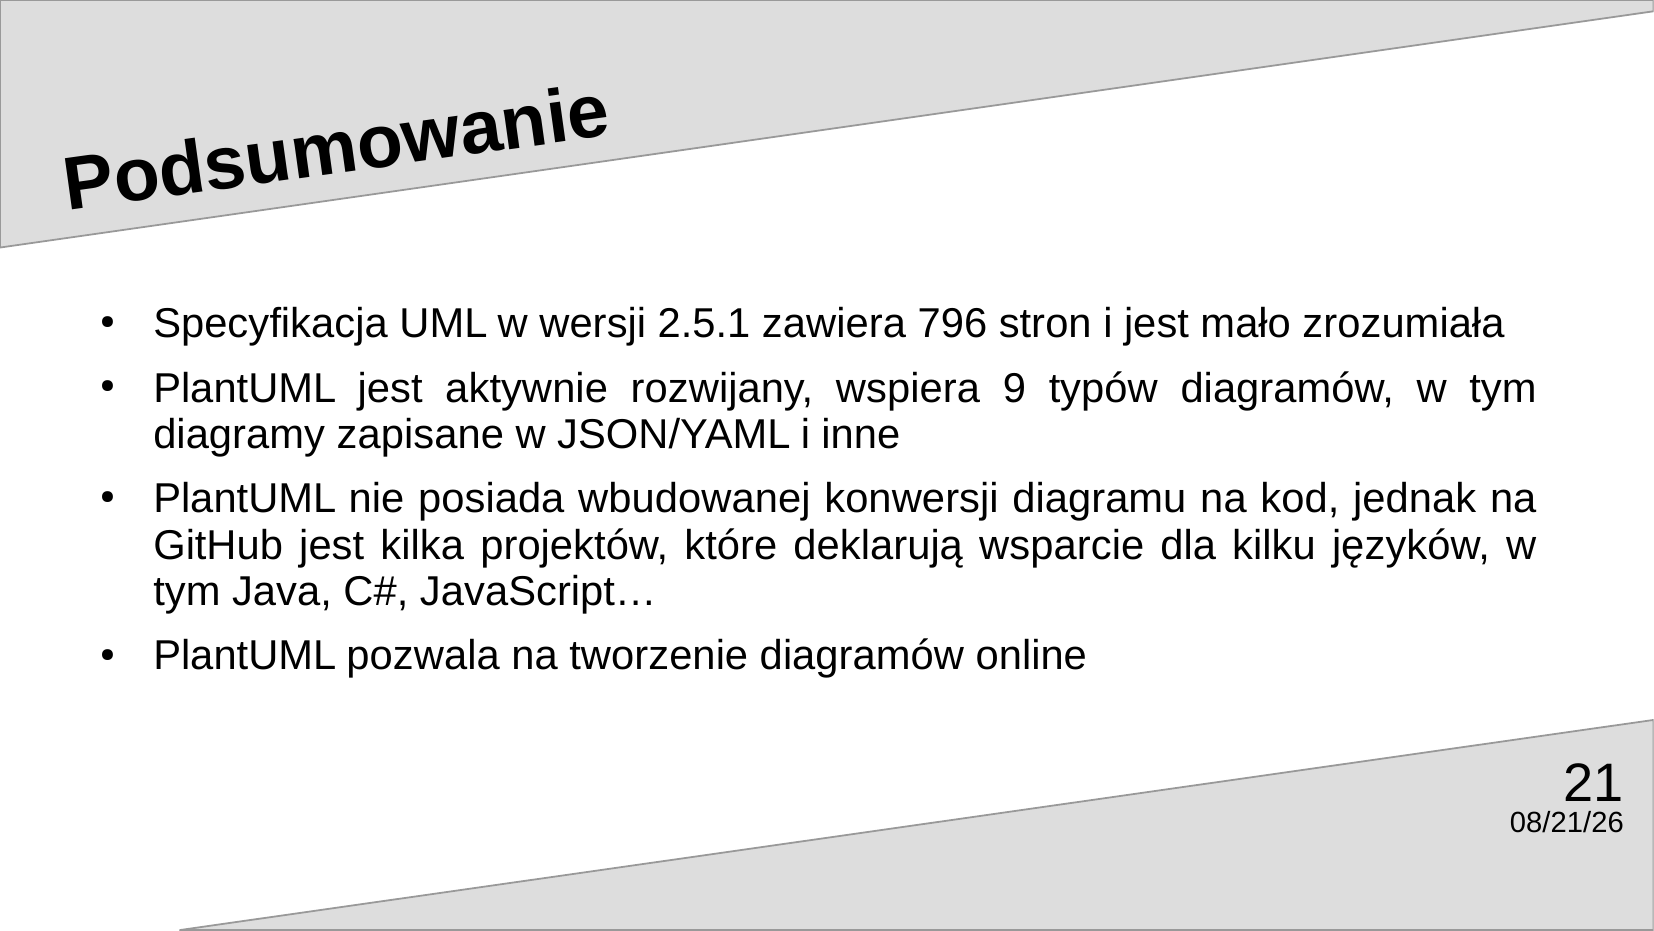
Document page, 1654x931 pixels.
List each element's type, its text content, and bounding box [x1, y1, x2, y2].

title Podsumowanie [53, 0, 1538, 263]
list Specyfikacja UML w wersji 2.5.1 zawiera 796 stron i jest mało zrozumiała PlantUML jest aktywnie rozwijany, wspiera 9 typów diagramów, w tym diagramy zapisane w JSON/YAML i inne PlantUML nie posiada wbudowanej konwersji diagramu na kod, jednak na GitHub jest kilka projektów, które deklarują wsparcie dla kilku języków, w tym Java, C#, JavaScript… PlantUML pozwala na tworzenie diagramów online [82, 300, 1538, 840]
